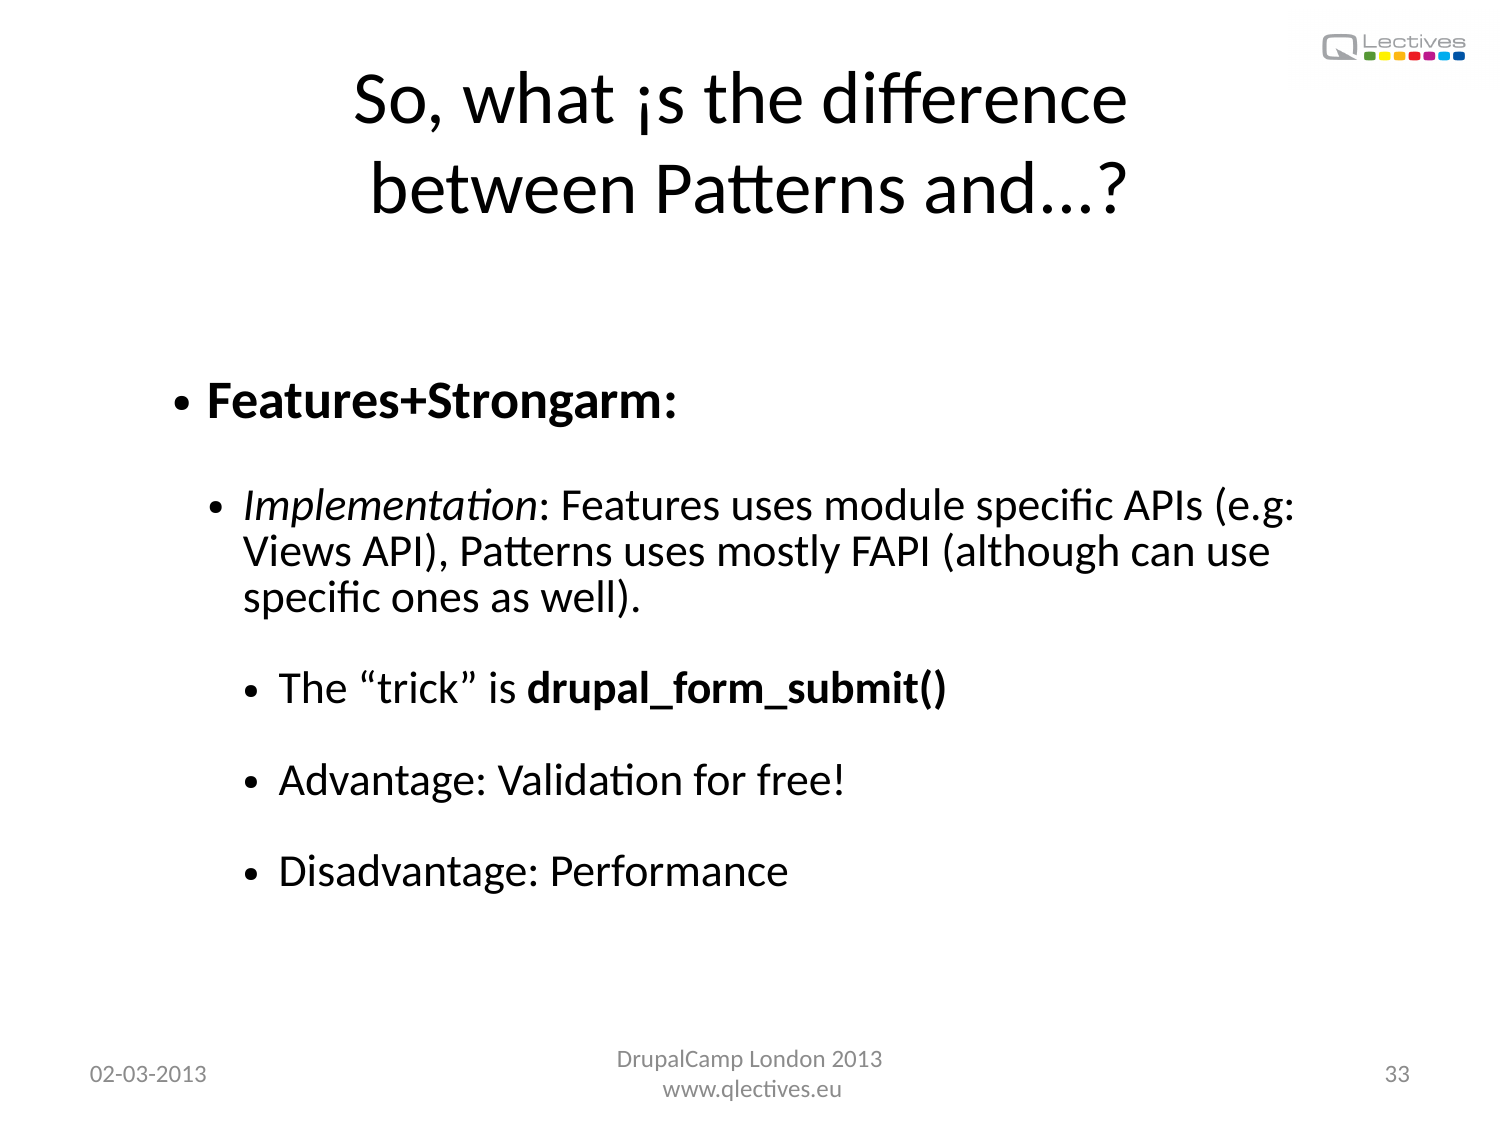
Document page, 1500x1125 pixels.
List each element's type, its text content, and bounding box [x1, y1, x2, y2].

text_box So, what ¡s the difference between Patterns and...? [75, 45, 1425, 233]
text_box DrupalCamp London 2013 www.qlectives.eu [512, 1044, 988, 1103]
text_box <number> [1074, 1042, 1425, 1103]
text_box 02-03-2013 [74, 1042, 425, 1103]
picture [1288, 9, 1500, 90]
text_box Features+Strongarm: Implementation: Features uses module specific APIs (e.g: Views API), Patterns uses mostly FAPI (although can use specific ones as well). The “trick” is drupal_form_submit() Advantage: Validation for free! Disadvantage: Performance [157, 370, 1357, 1044]
